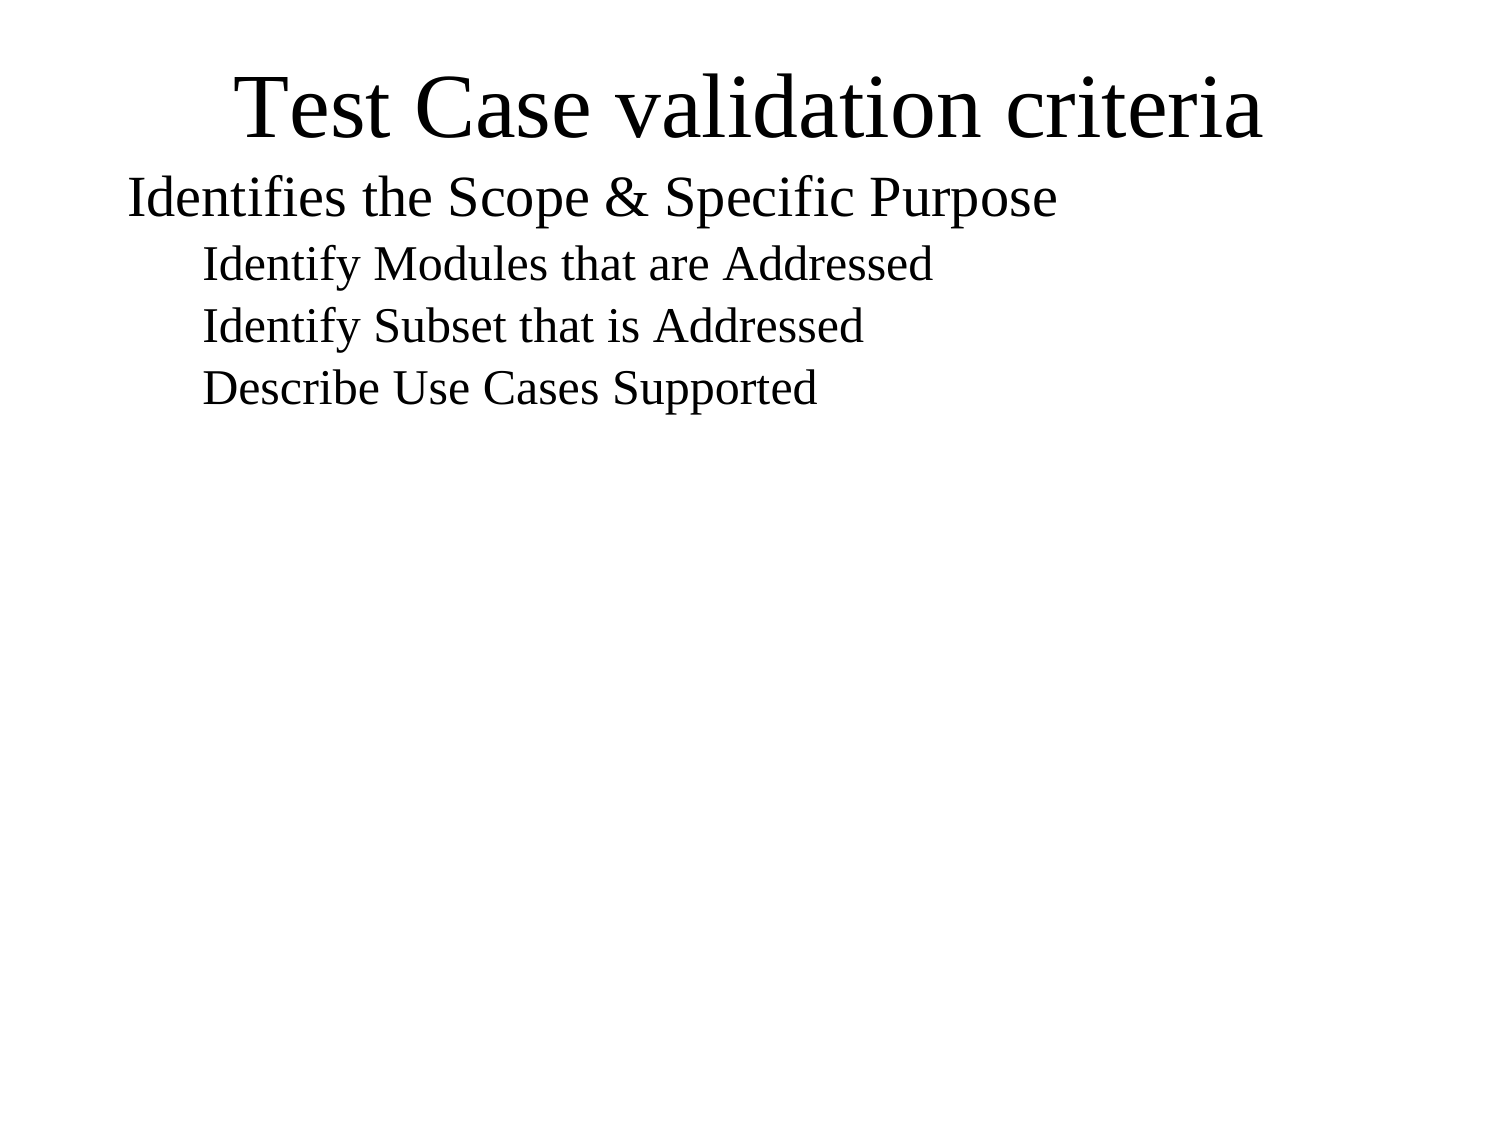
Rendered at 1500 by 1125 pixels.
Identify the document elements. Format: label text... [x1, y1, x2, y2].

title Test Case validation criteria [112, 12, 1388, 162]
list Identifies the Scope & Specific Purpose Identify Modules that are Addressed Identify Subset that is Addressed Describe Use Cases Supported [112, 162, 1388, 838]
